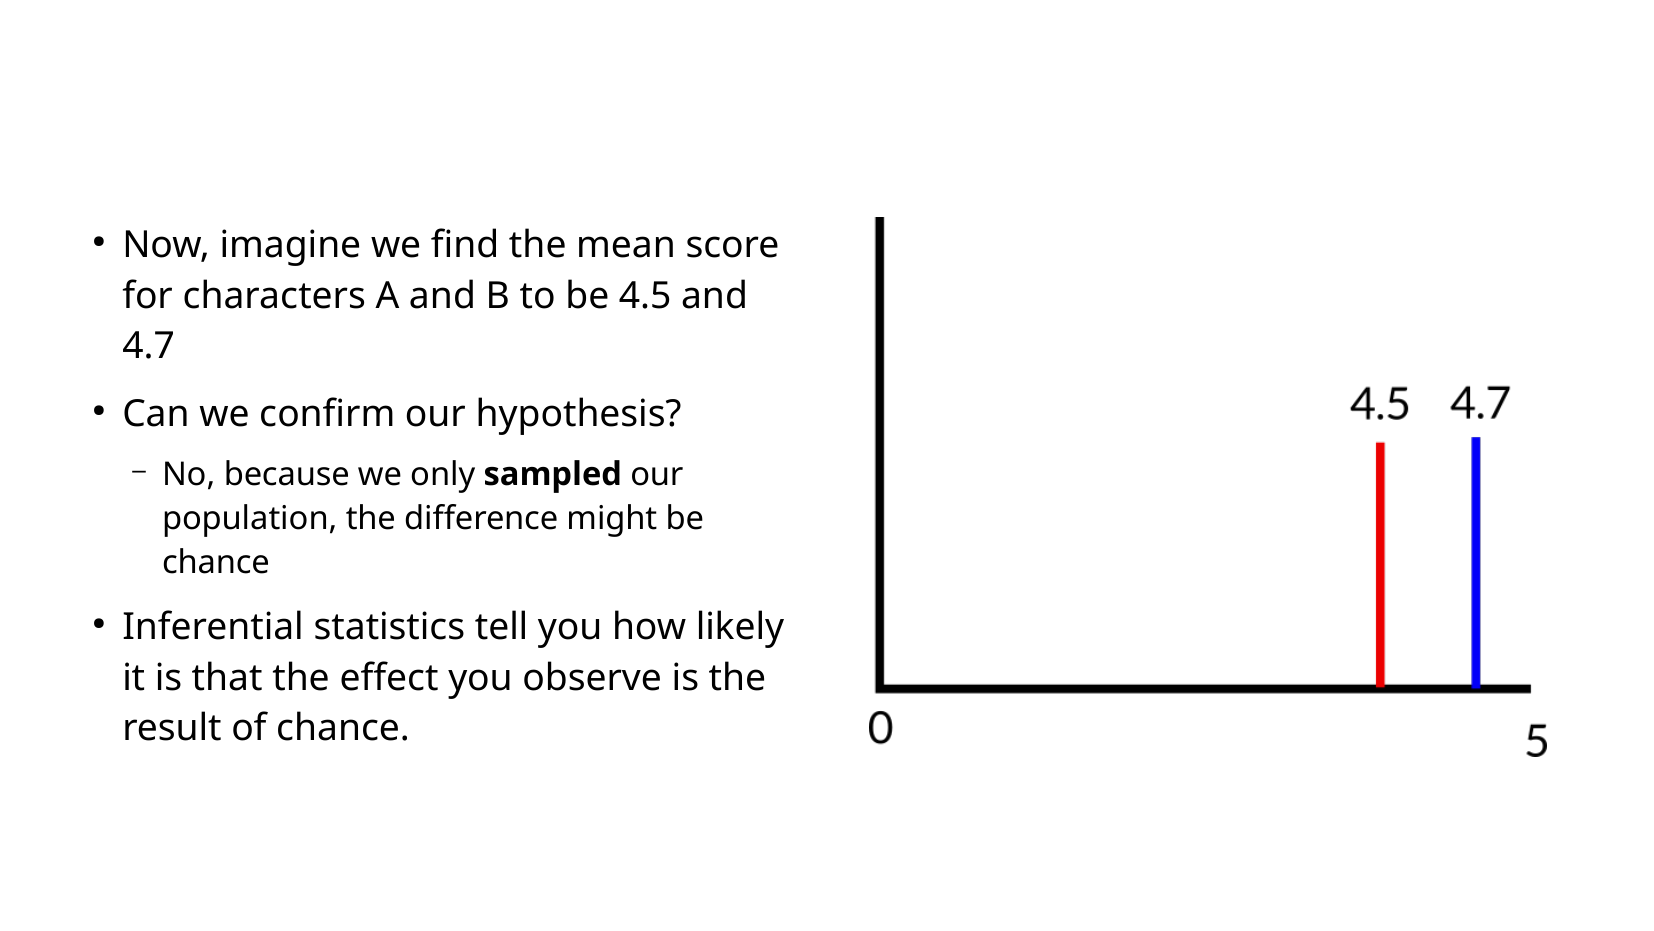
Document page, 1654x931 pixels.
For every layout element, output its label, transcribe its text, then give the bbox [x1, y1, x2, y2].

picture [869, 217, 1547, 758]
list Now, imagine we find the mean score for characters A and B to be 4.5 and 4.7 Can we confirm our hypothesis? No, because we only sampled our population, the difference might be chance Inferential statistics tell you how likely it is that the effect you observe is the result of chance. [82, 217, 809, 758]
